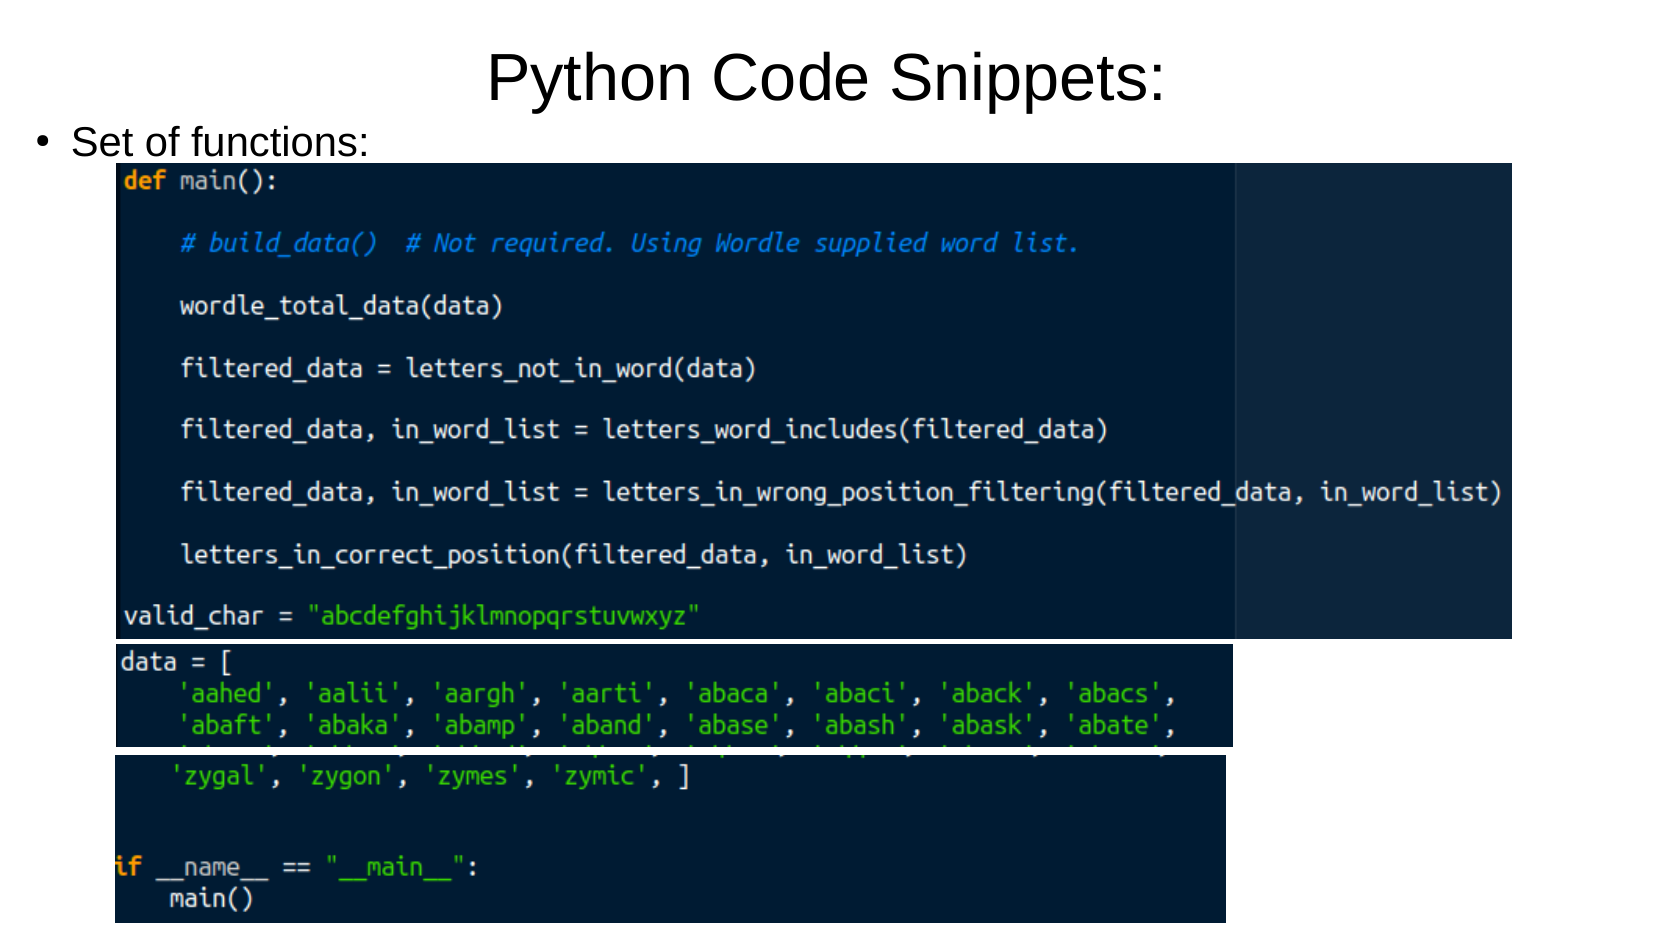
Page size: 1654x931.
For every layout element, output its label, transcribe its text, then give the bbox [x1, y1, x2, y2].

subtitle Set of functions: [35, 118, 1524, 166]
picture [115, 755, 1226, 923]
picture [116, 163, 1512, 639]
picture [116, 644, 1233, 747]
title Python Code Snippets: [82, 37, 1571, 119]
